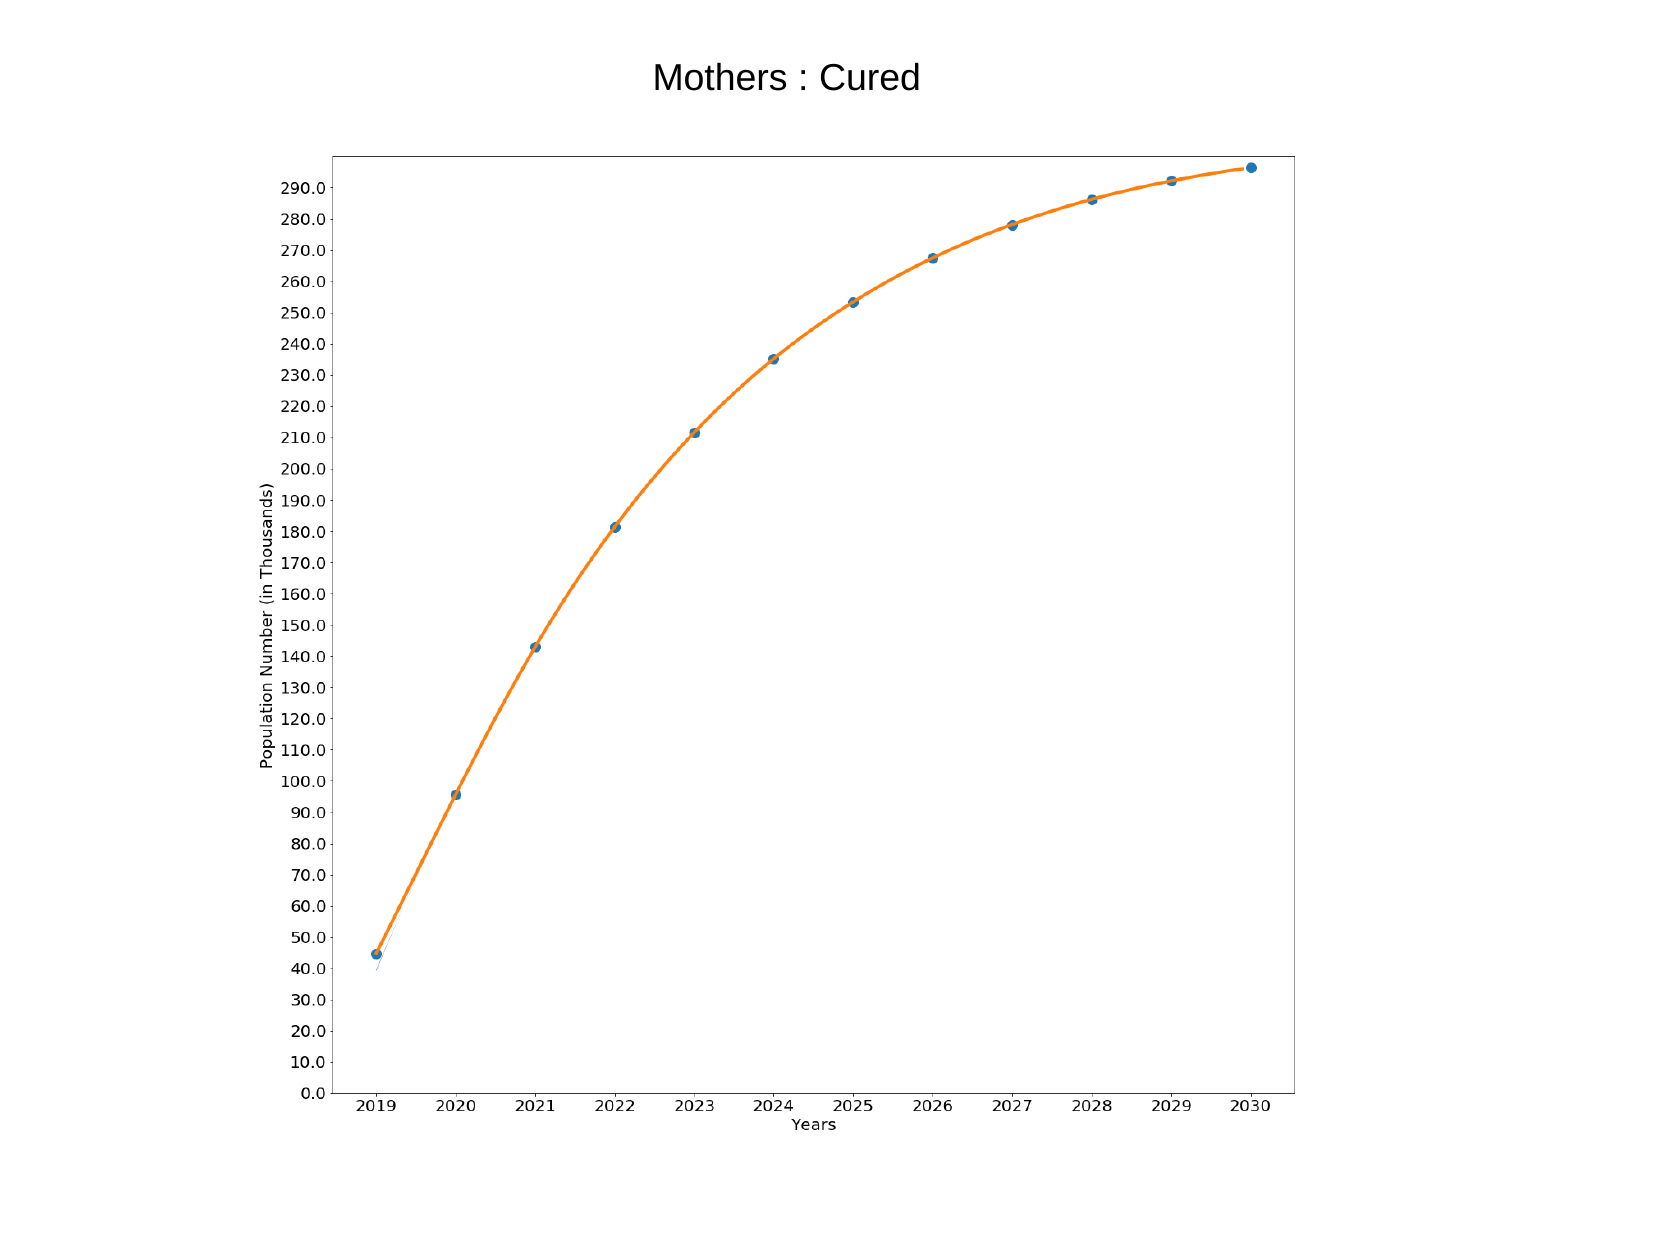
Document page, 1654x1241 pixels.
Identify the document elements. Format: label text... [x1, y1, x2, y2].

picture [177, 7, 1418, 1241]
text_box Mothers : Cured [637, 49, 969, 119]
